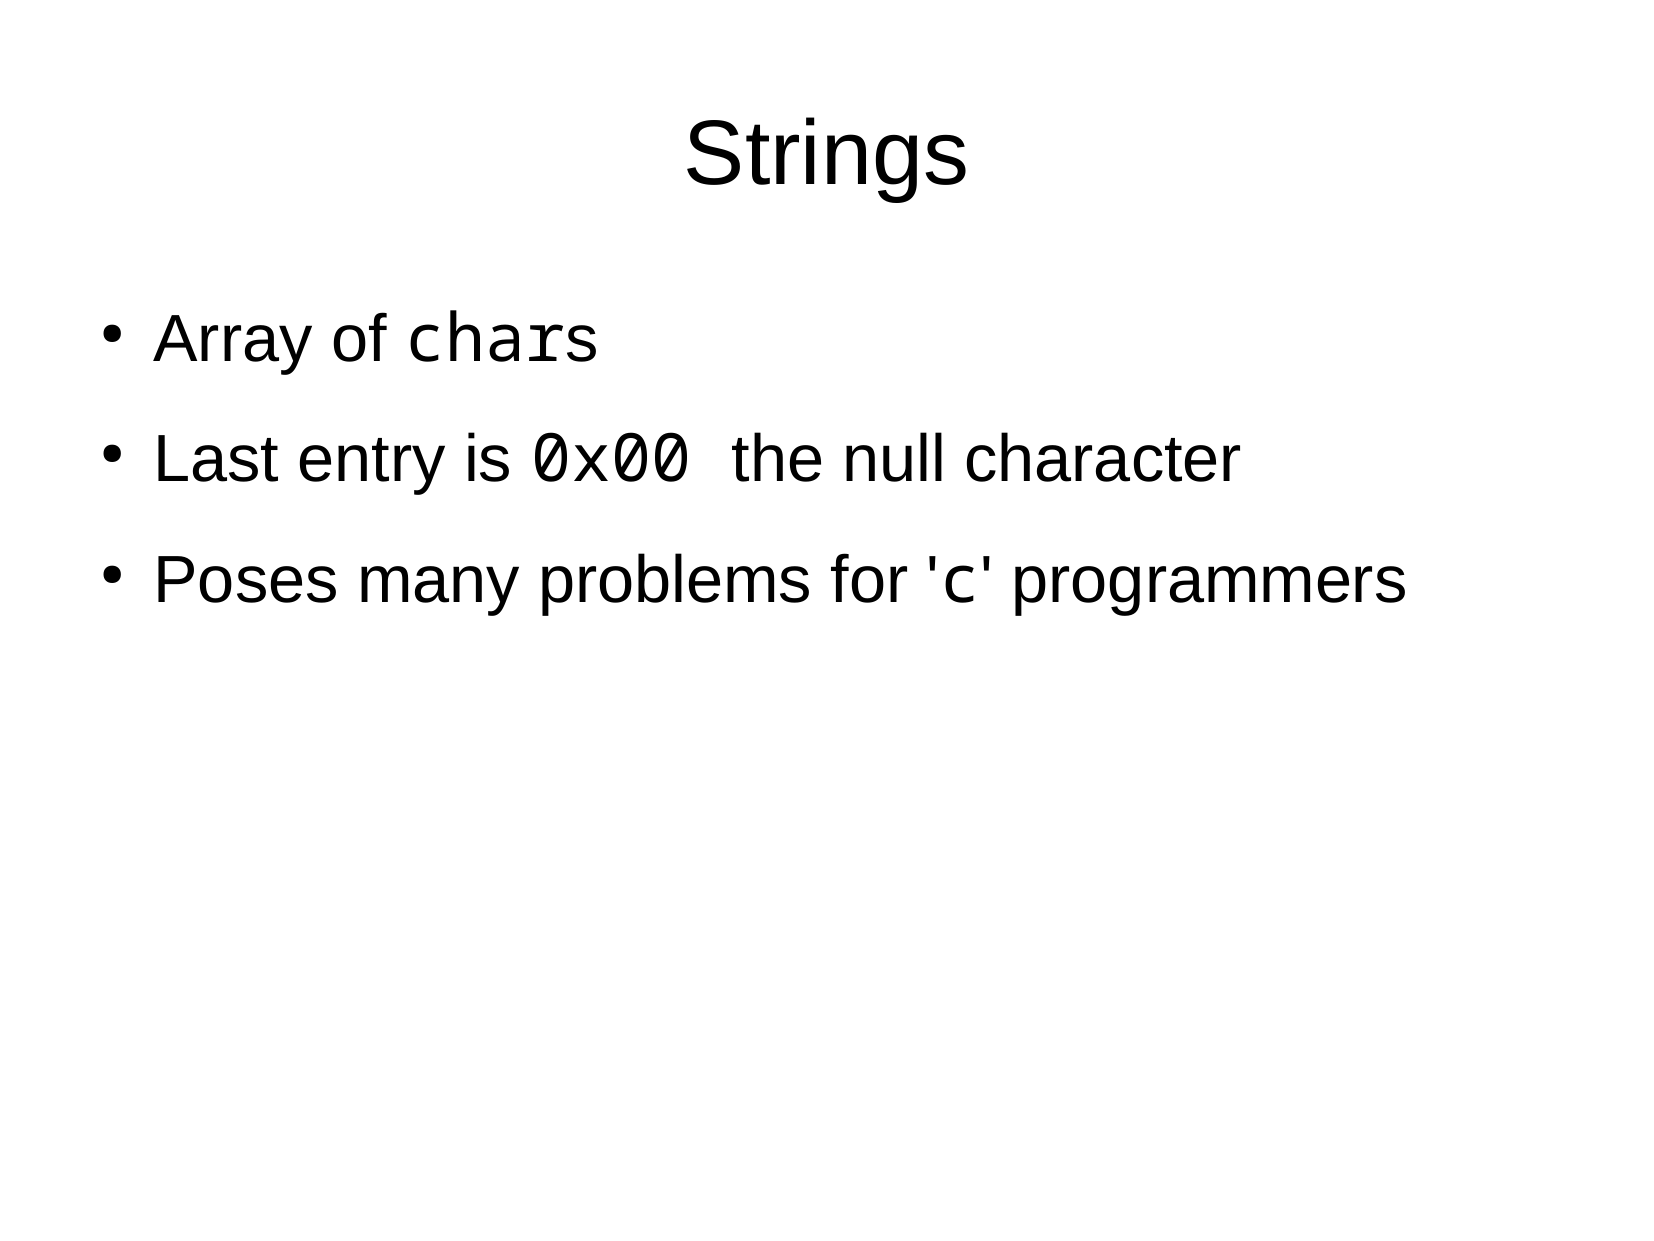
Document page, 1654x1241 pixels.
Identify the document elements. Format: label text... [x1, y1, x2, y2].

title Strings [82, 49, 1571, 257]
list Array of chars Last entry is 0x00 the null character Poses many problems for 'c' programmers [82, 290, 1571, 1010]
